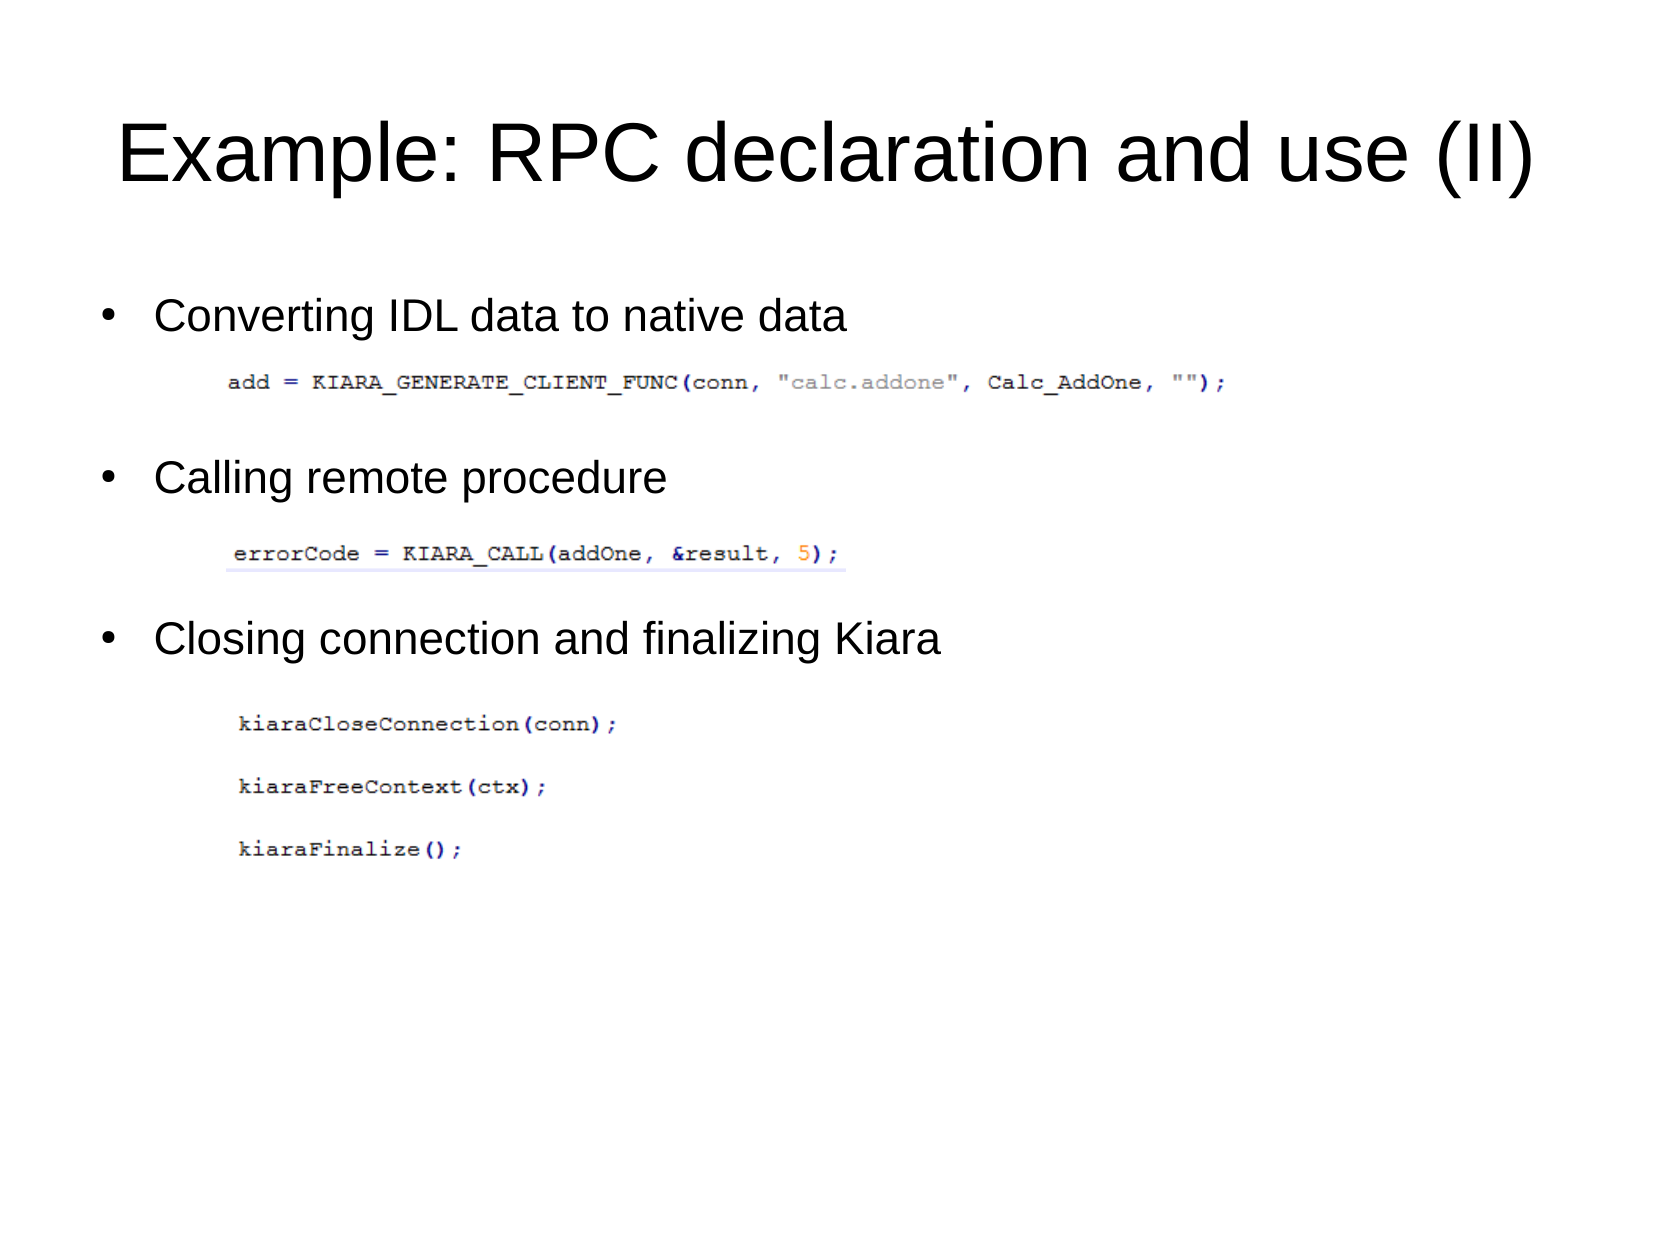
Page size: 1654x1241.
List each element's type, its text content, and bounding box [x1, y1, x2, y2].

picture [226, 539, 846, 572]
list Converting IDL data to native data Calling remote procedure Closing connection and finalizing Kiara [82, 290, 1571, 1216]
picture [230, 704, 631, 871]
picture [220, 365, 1249, 406]
title Example: RPC declaration and use (II) [82, 49, 1571, 257]
